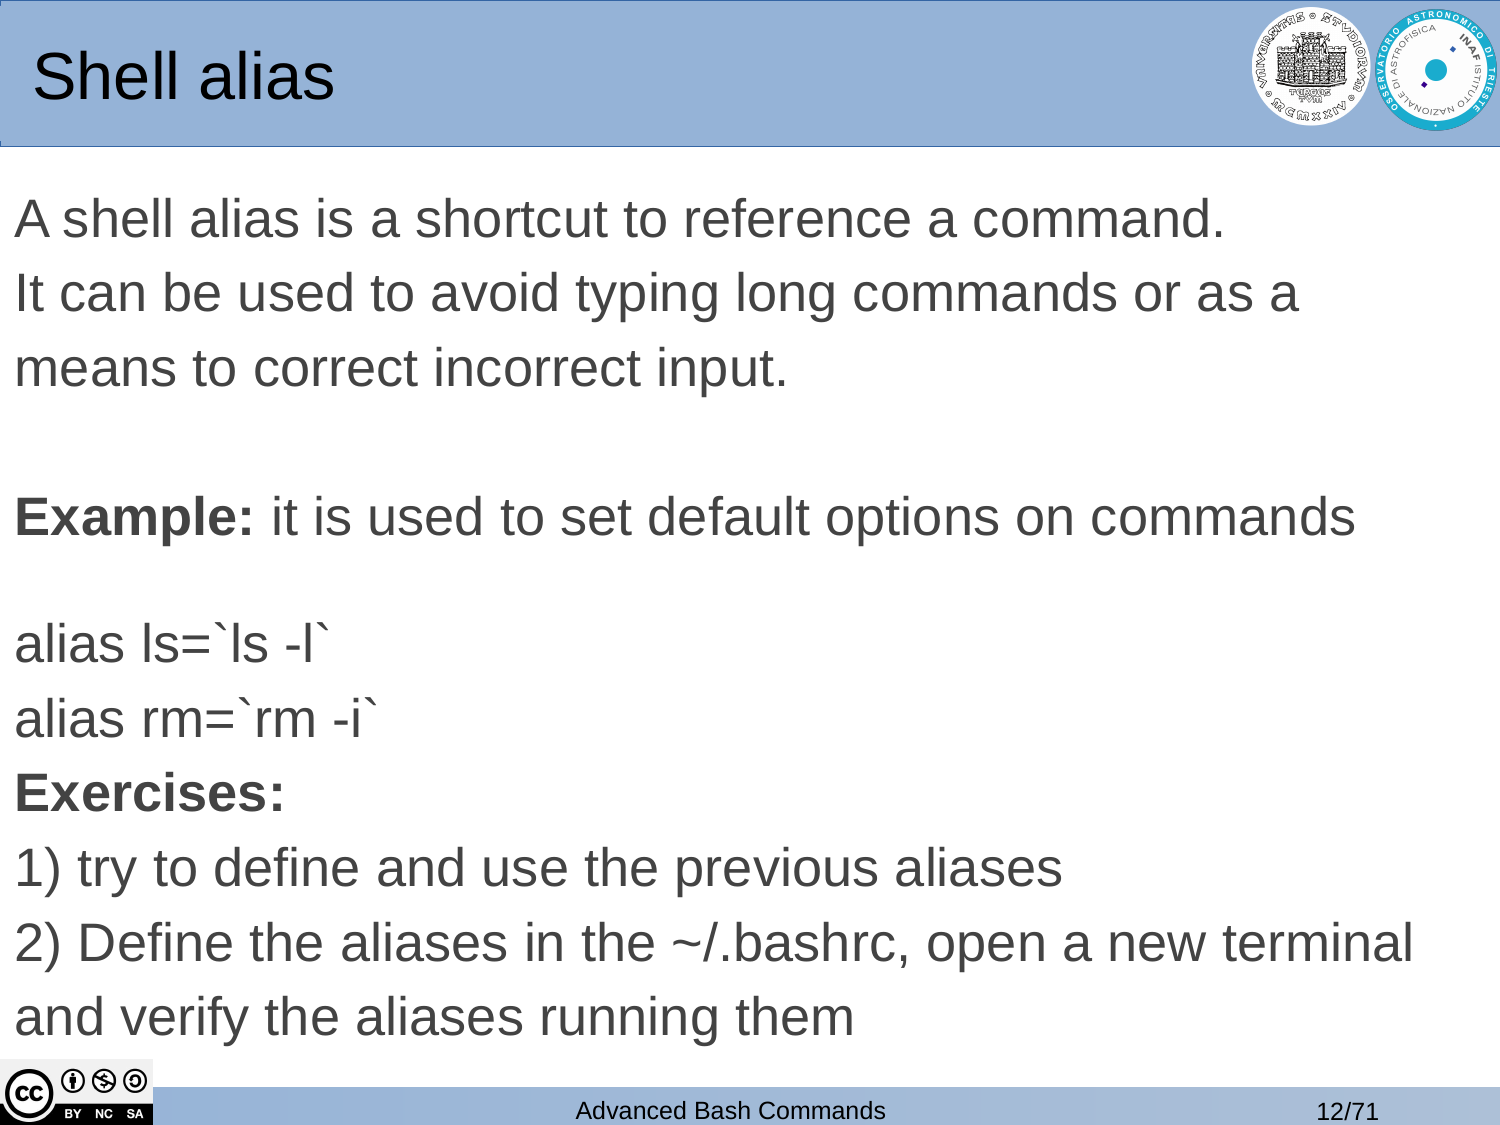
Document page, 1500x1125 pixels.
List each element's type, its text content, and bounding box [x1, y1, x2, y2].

picture [1252, 0, 1500, 156]
text_box Shell alias [0, 5, 1232, 141]
picture [0, 1072, 153, 1125]
list A shell alias is a shortcut to reference a command. It can be used to avoid typing long commands or as a means to correct incorrect input. Example: it is used to set default options on commands alias ls=`ls -l` alias rm=`rm -i` Exercises: 1) try to define and use the previous aliases 2) Define the aliases in the ~/.bashrc, open a new terminal and verify the aliases running them [0, 165, 1484, 1072]
